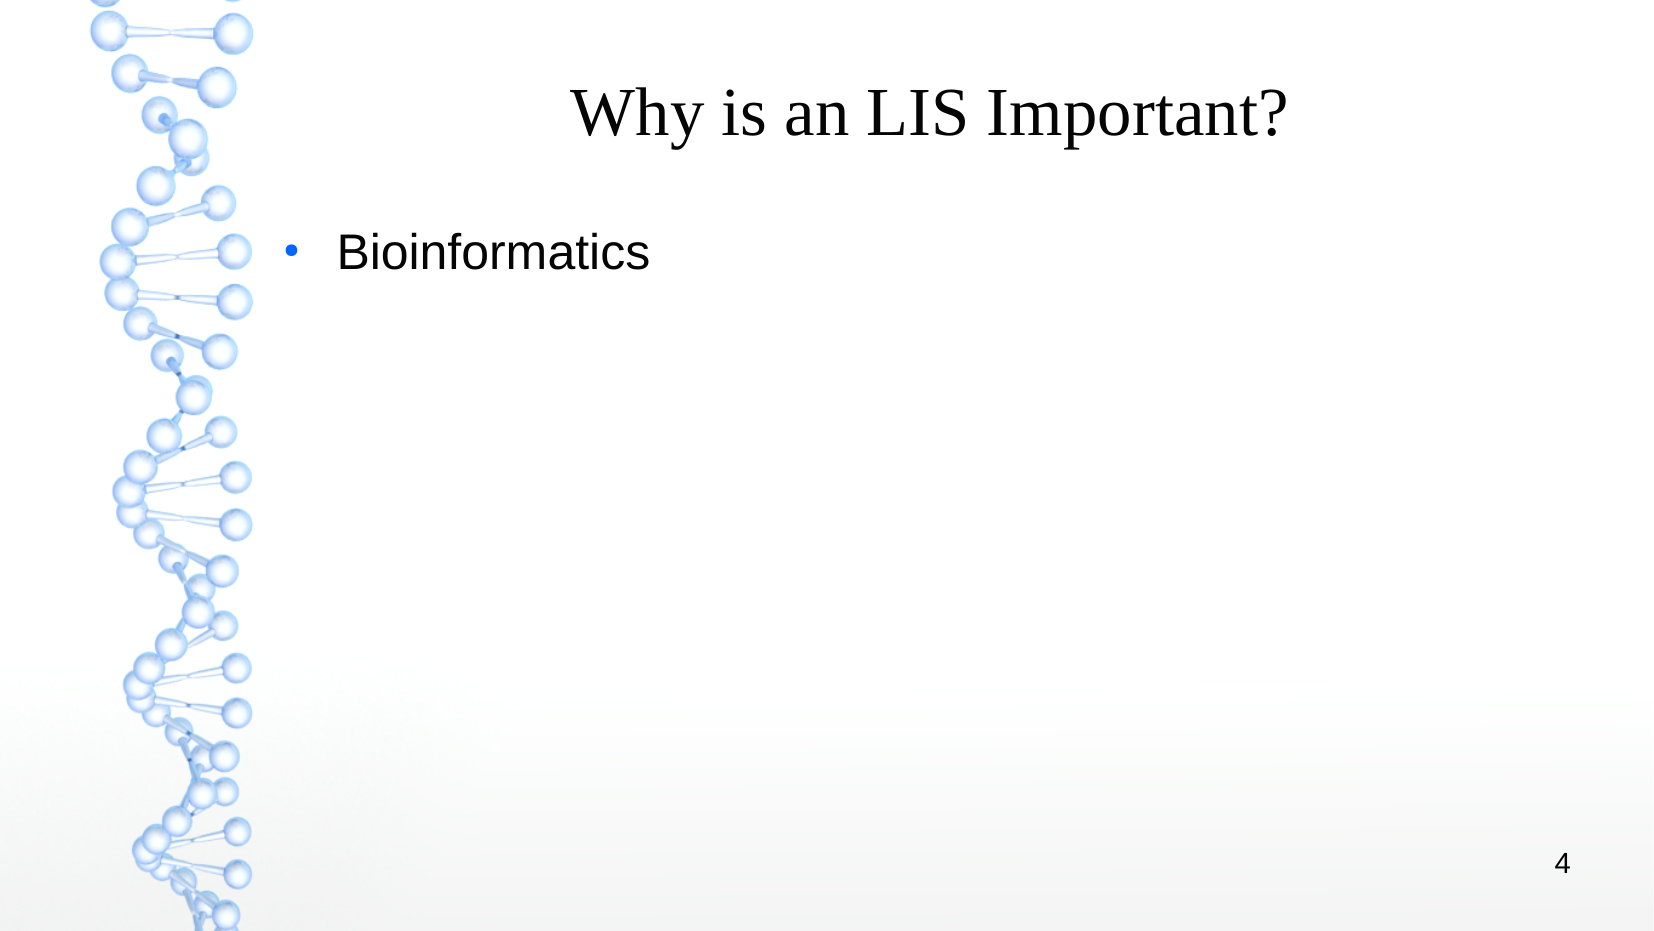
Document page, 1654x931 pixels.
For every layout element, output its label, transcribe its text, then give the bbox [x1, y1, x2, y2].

title Why is an LIS Important? [265, 35, 1595, 189]
list Bioinformatics [265, 224, 1595, 764]
picture [0, 0, 1654, 931]
